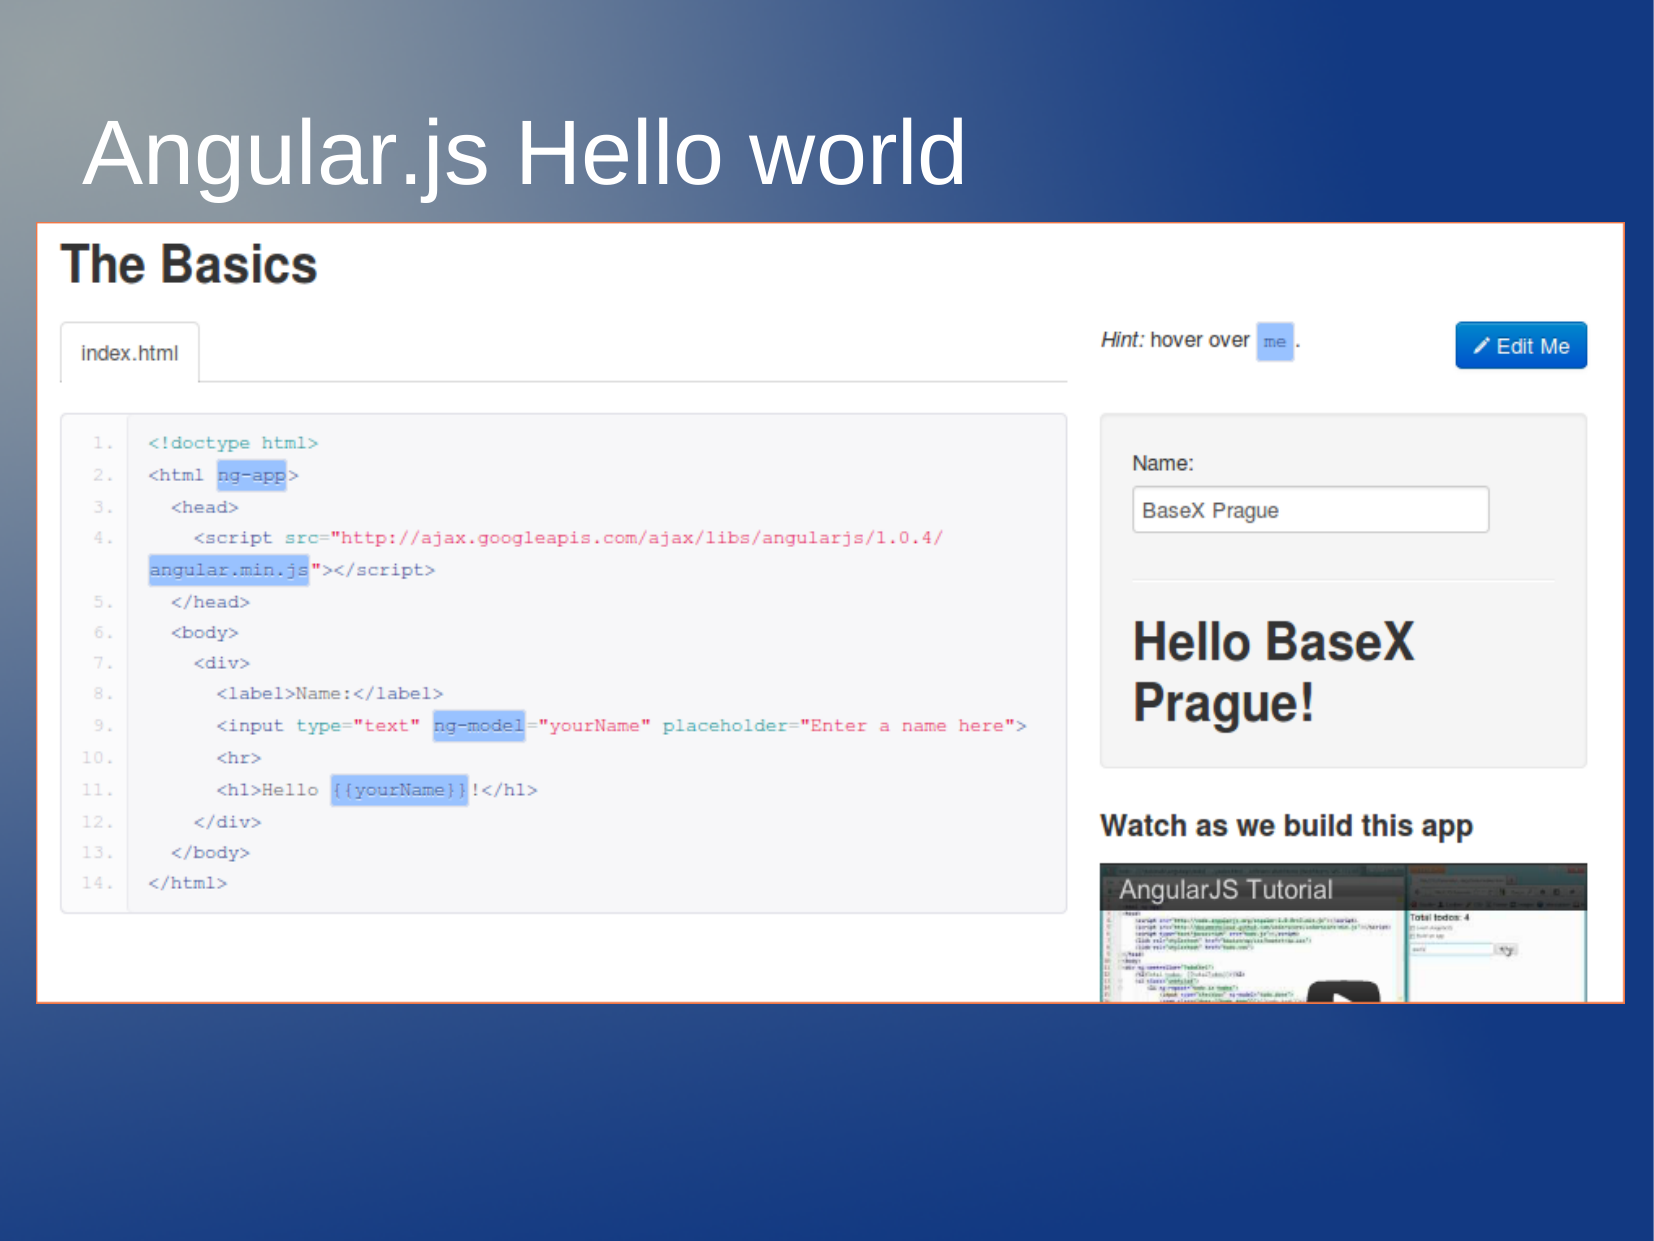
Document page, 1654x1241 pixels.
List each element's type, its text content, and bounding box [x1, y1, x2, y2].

title Angular.js Hello world [82, 56, 1571, 222]
picture [0, 0, 1654, 1241]
